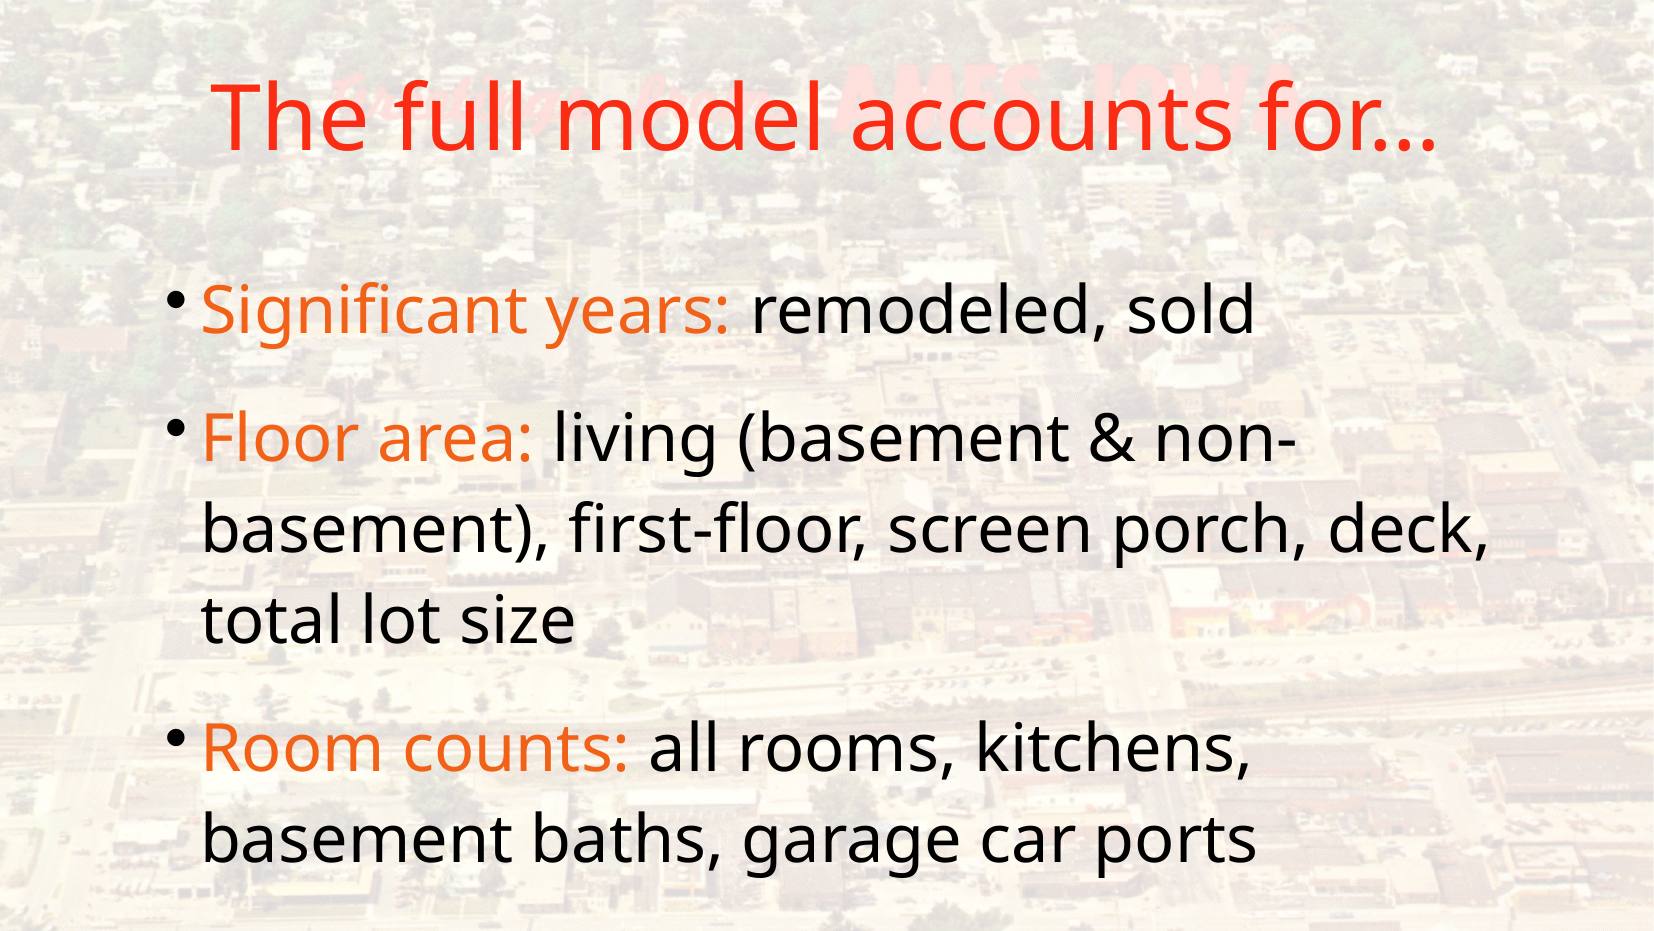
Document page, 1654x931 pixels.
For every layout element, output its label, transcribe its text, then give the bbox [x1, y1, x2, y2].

text_box Significant years: remodeled, sold Floor area: living (basement & non-basement), first-floor, screen porch, deck, total lot size Room counts: all rooms, kitchens, basement baths, garage car ports Quality scores: overall, exterior, basement, heating [150, 255, 1576, 901]
picture [0, 0, 1654, 931]
title The full model accounts for… [82, 37, 1571, 193]
